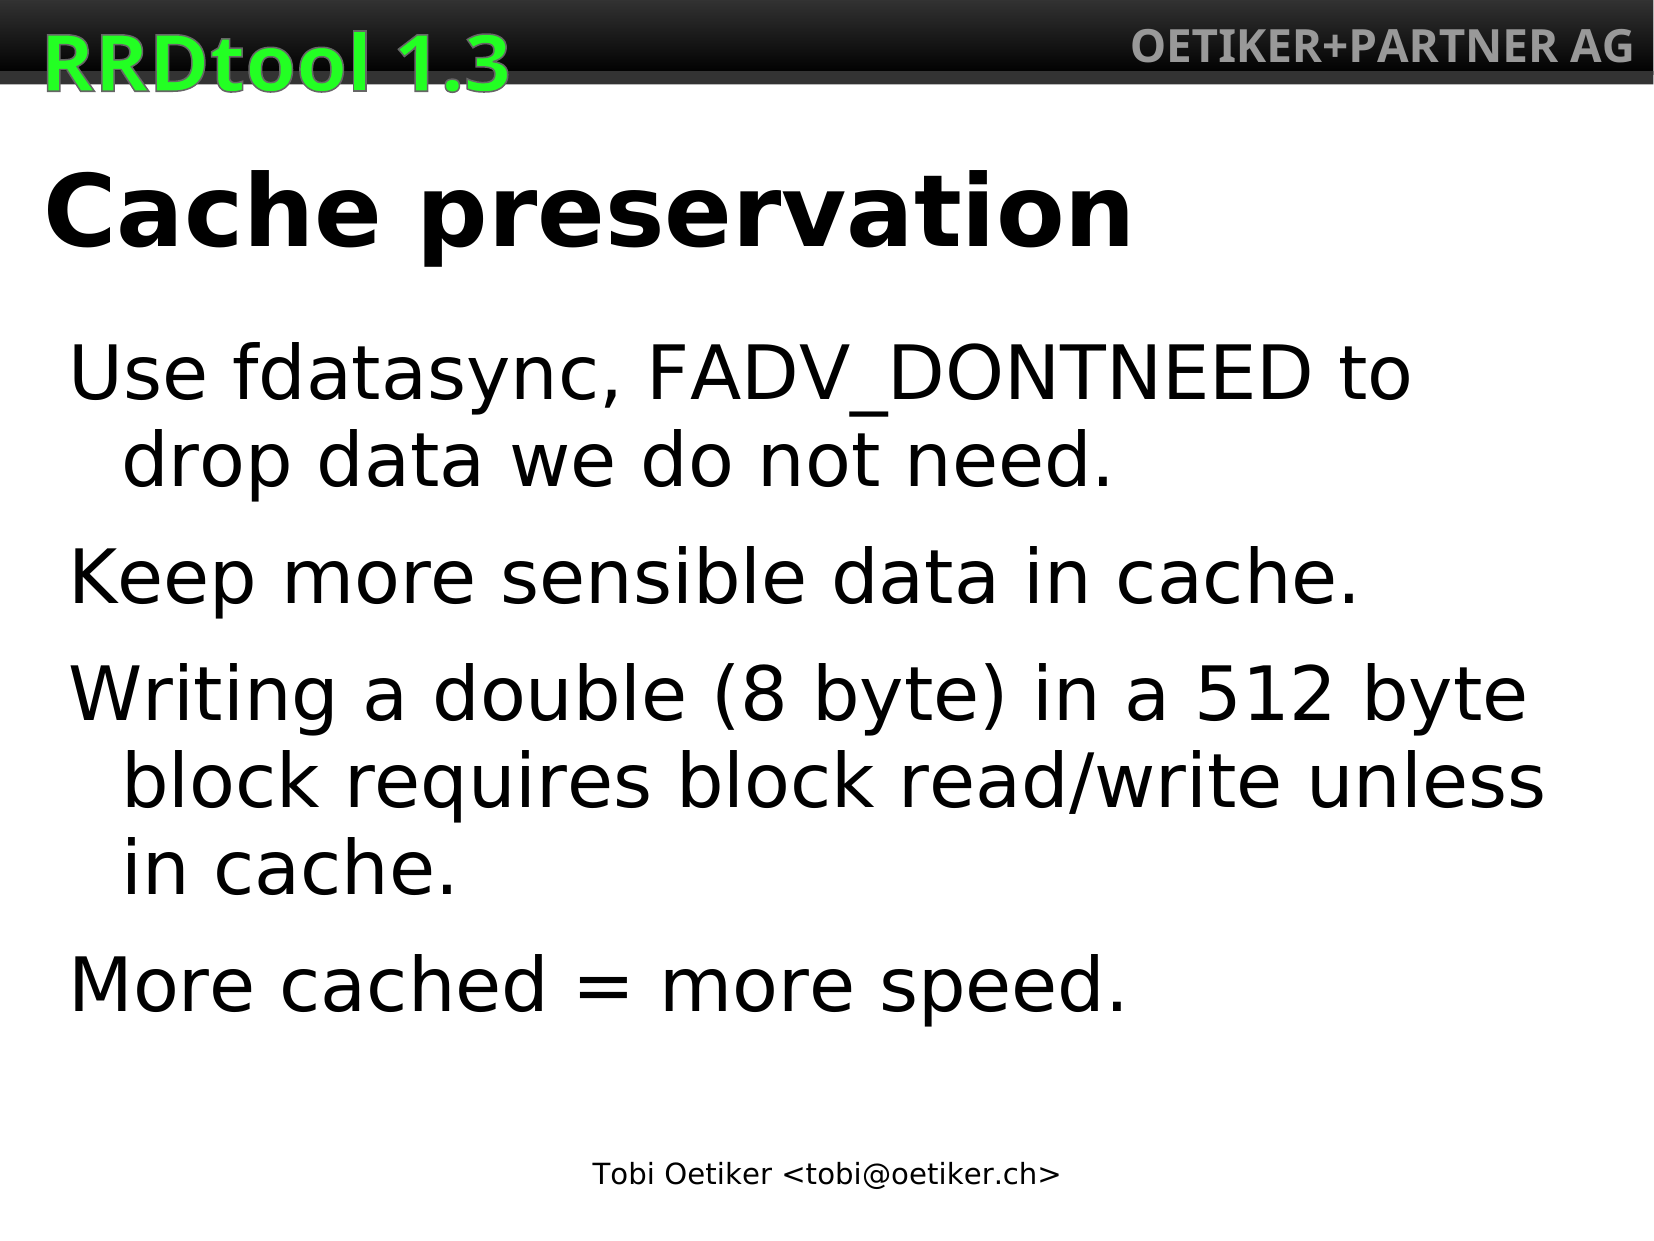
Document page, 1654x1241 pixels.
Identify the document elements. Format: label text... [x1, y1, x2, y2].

list Use fdatasync, FADV_DONTNEED to drop data we do not need. Keep more sensible data in cache. Writing a double (8 byte) in a 512 byte block requires block read/write unless in cache. More cached = more speed. [50, 329, 1571, 1084]
title Cache preservation [43, 144, 1582, 280]
